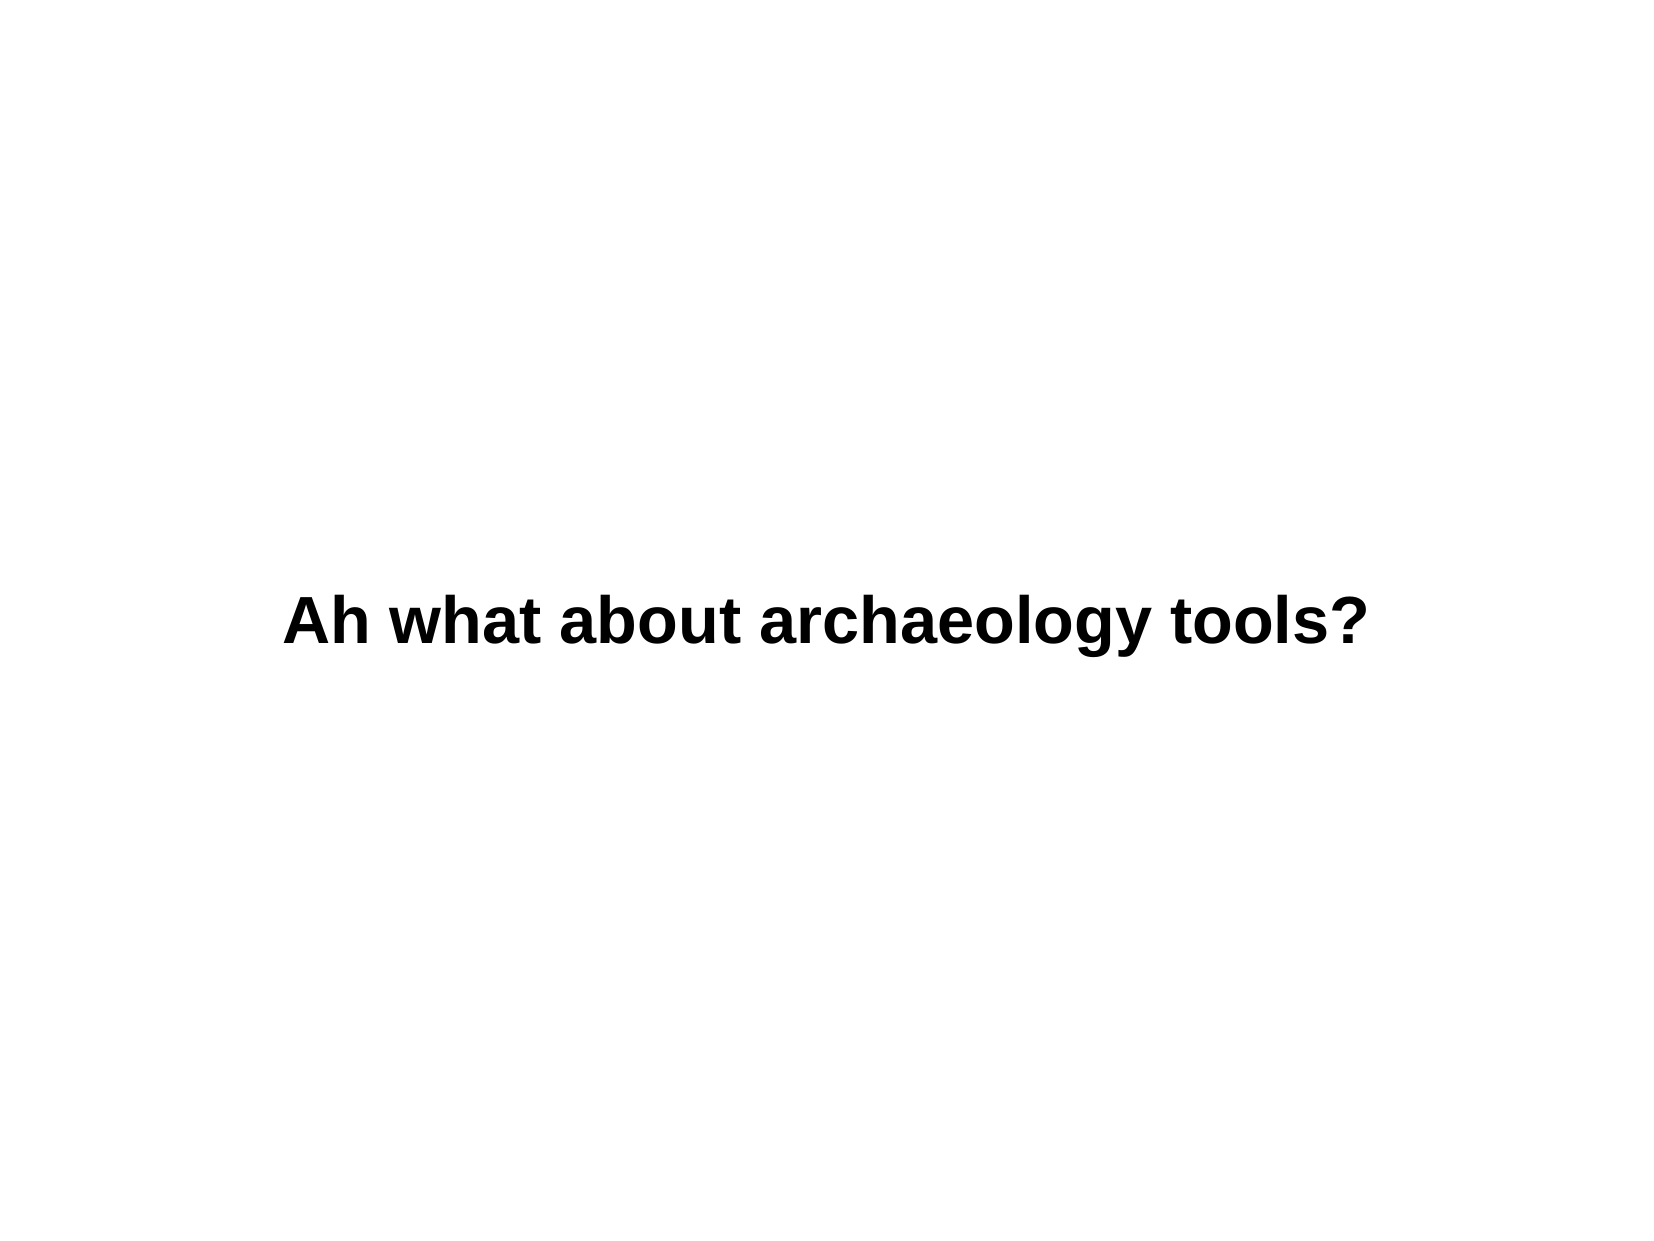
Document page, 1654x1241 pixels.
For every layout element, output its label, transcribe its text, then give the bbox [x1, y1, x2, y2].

subtitle Ah what about archaeology tools? [82, 140, 1571, 1101]
